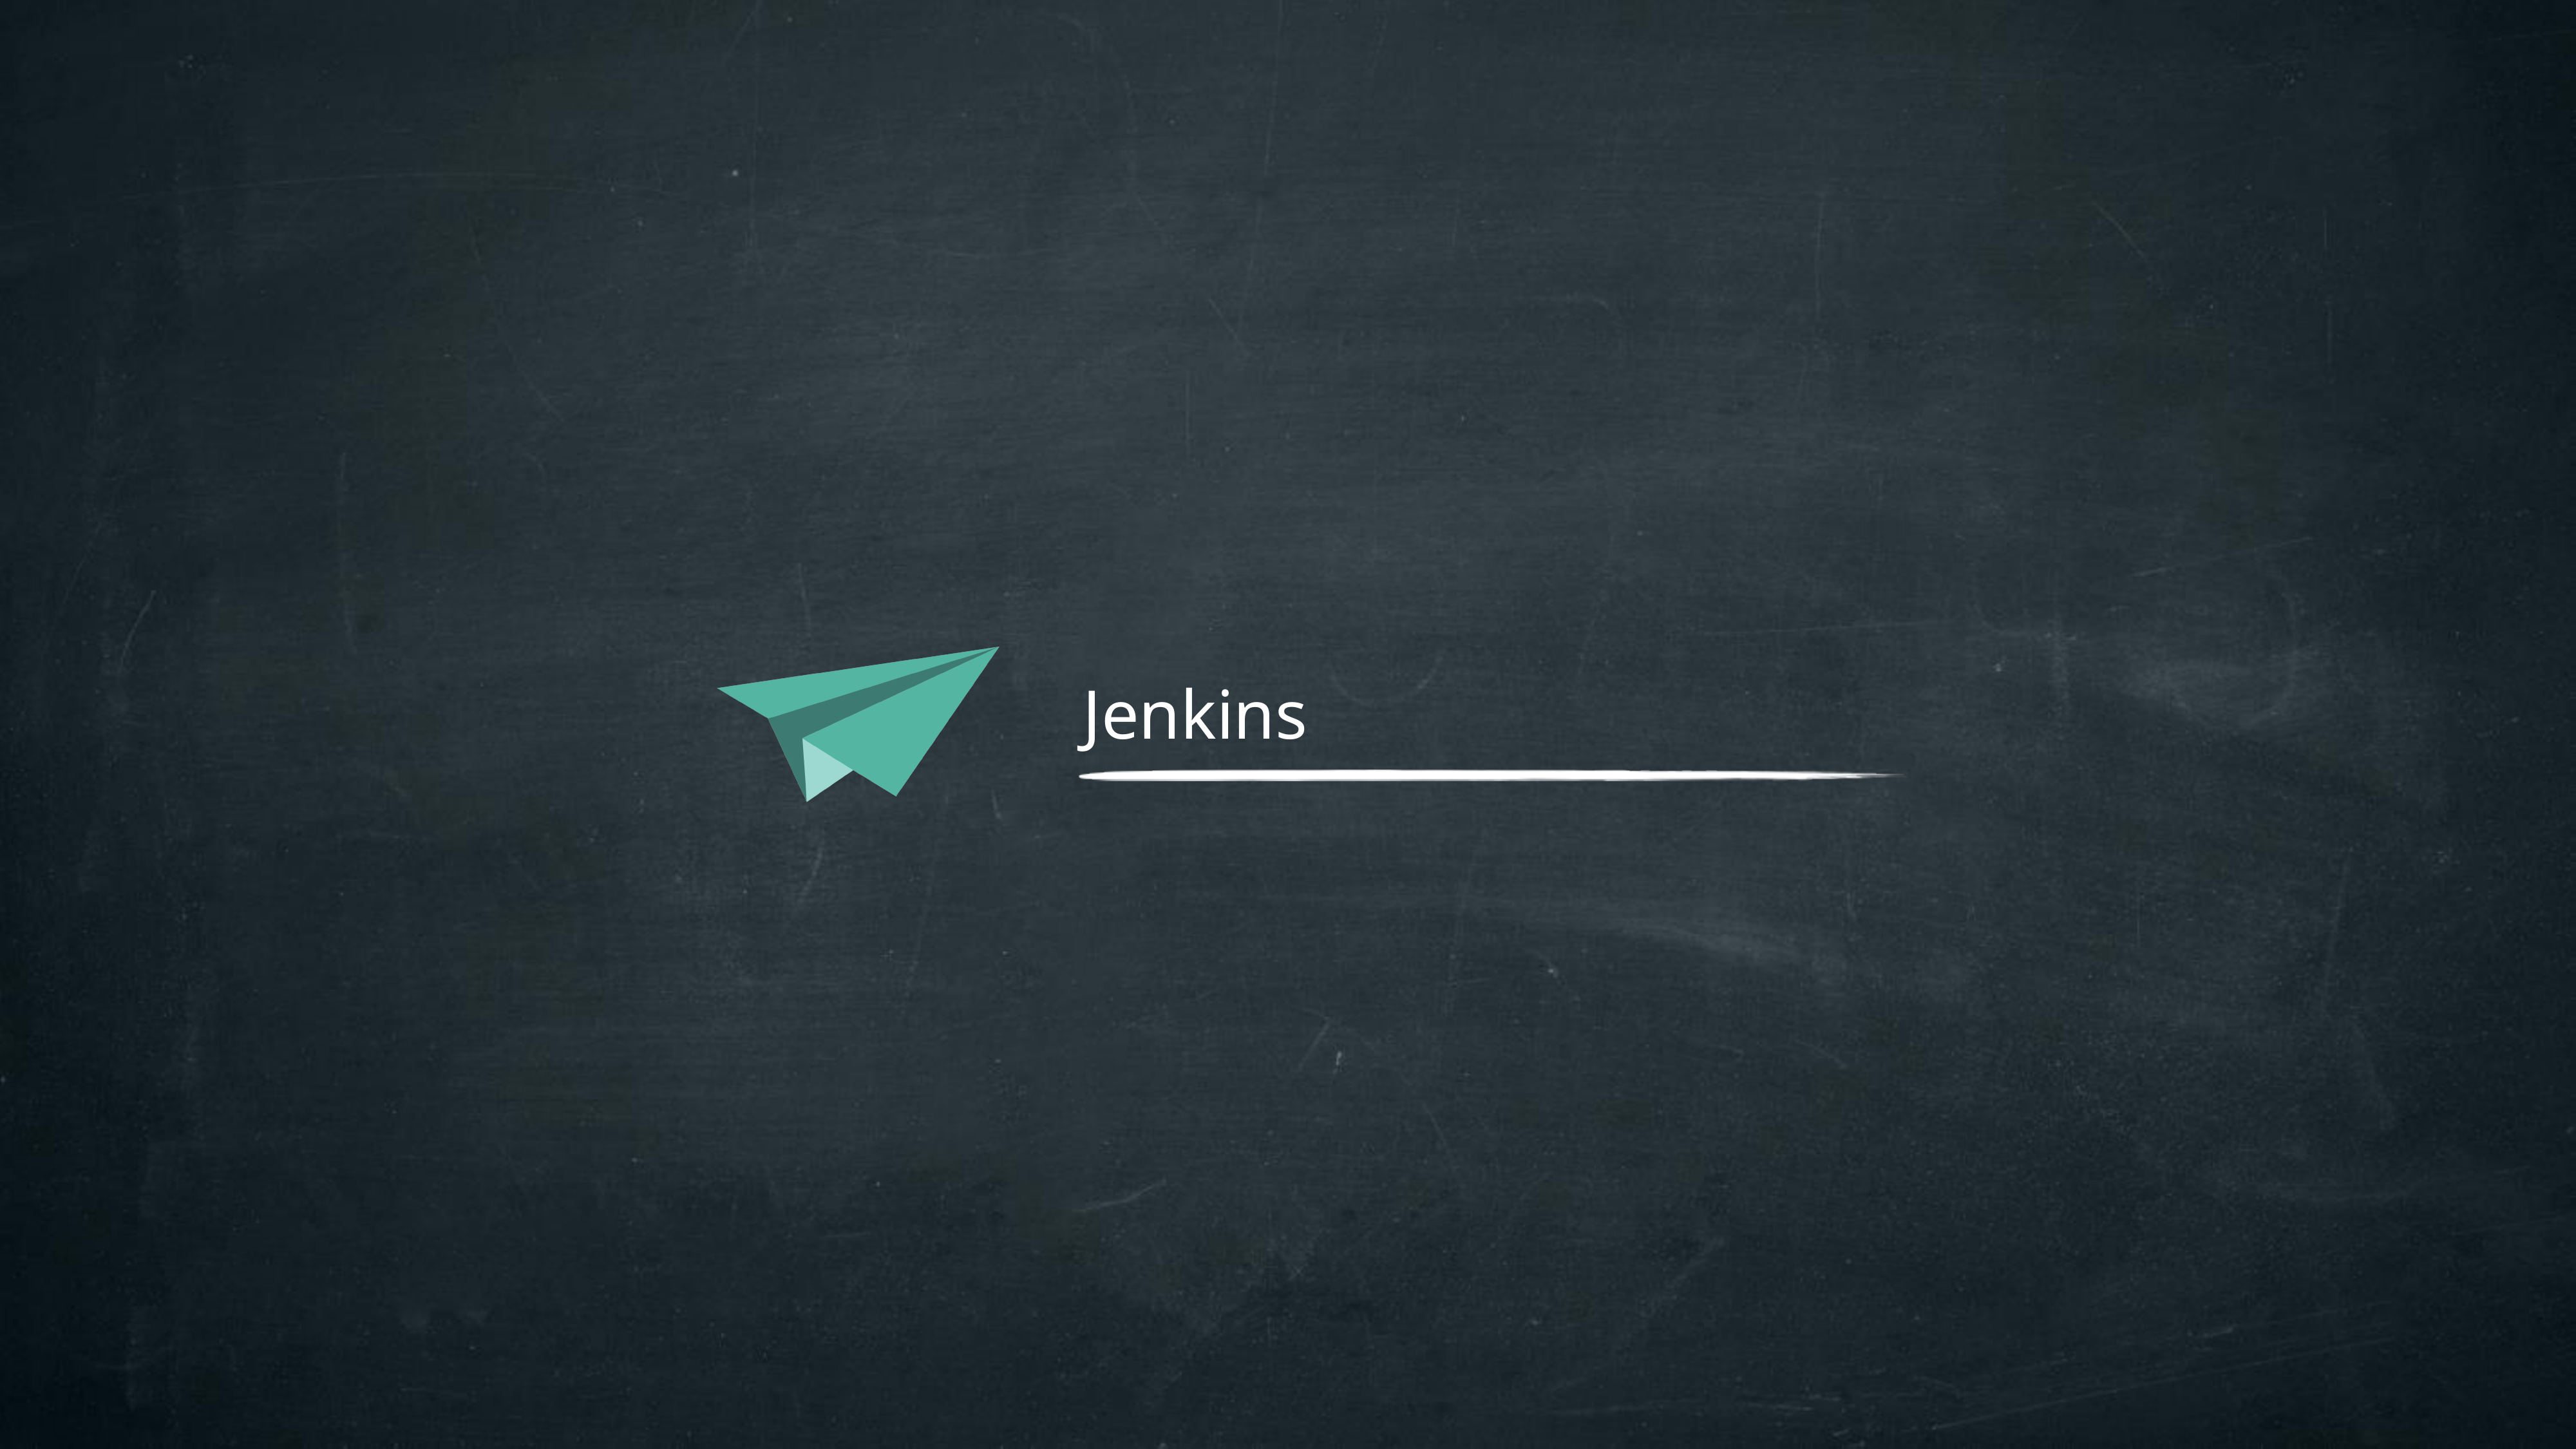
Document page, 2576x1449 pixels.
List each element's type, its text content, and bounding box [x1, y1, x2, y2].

list Jenkins [1077, 661, 2445, 764]
picture [0, 0, 2576, 1449]
